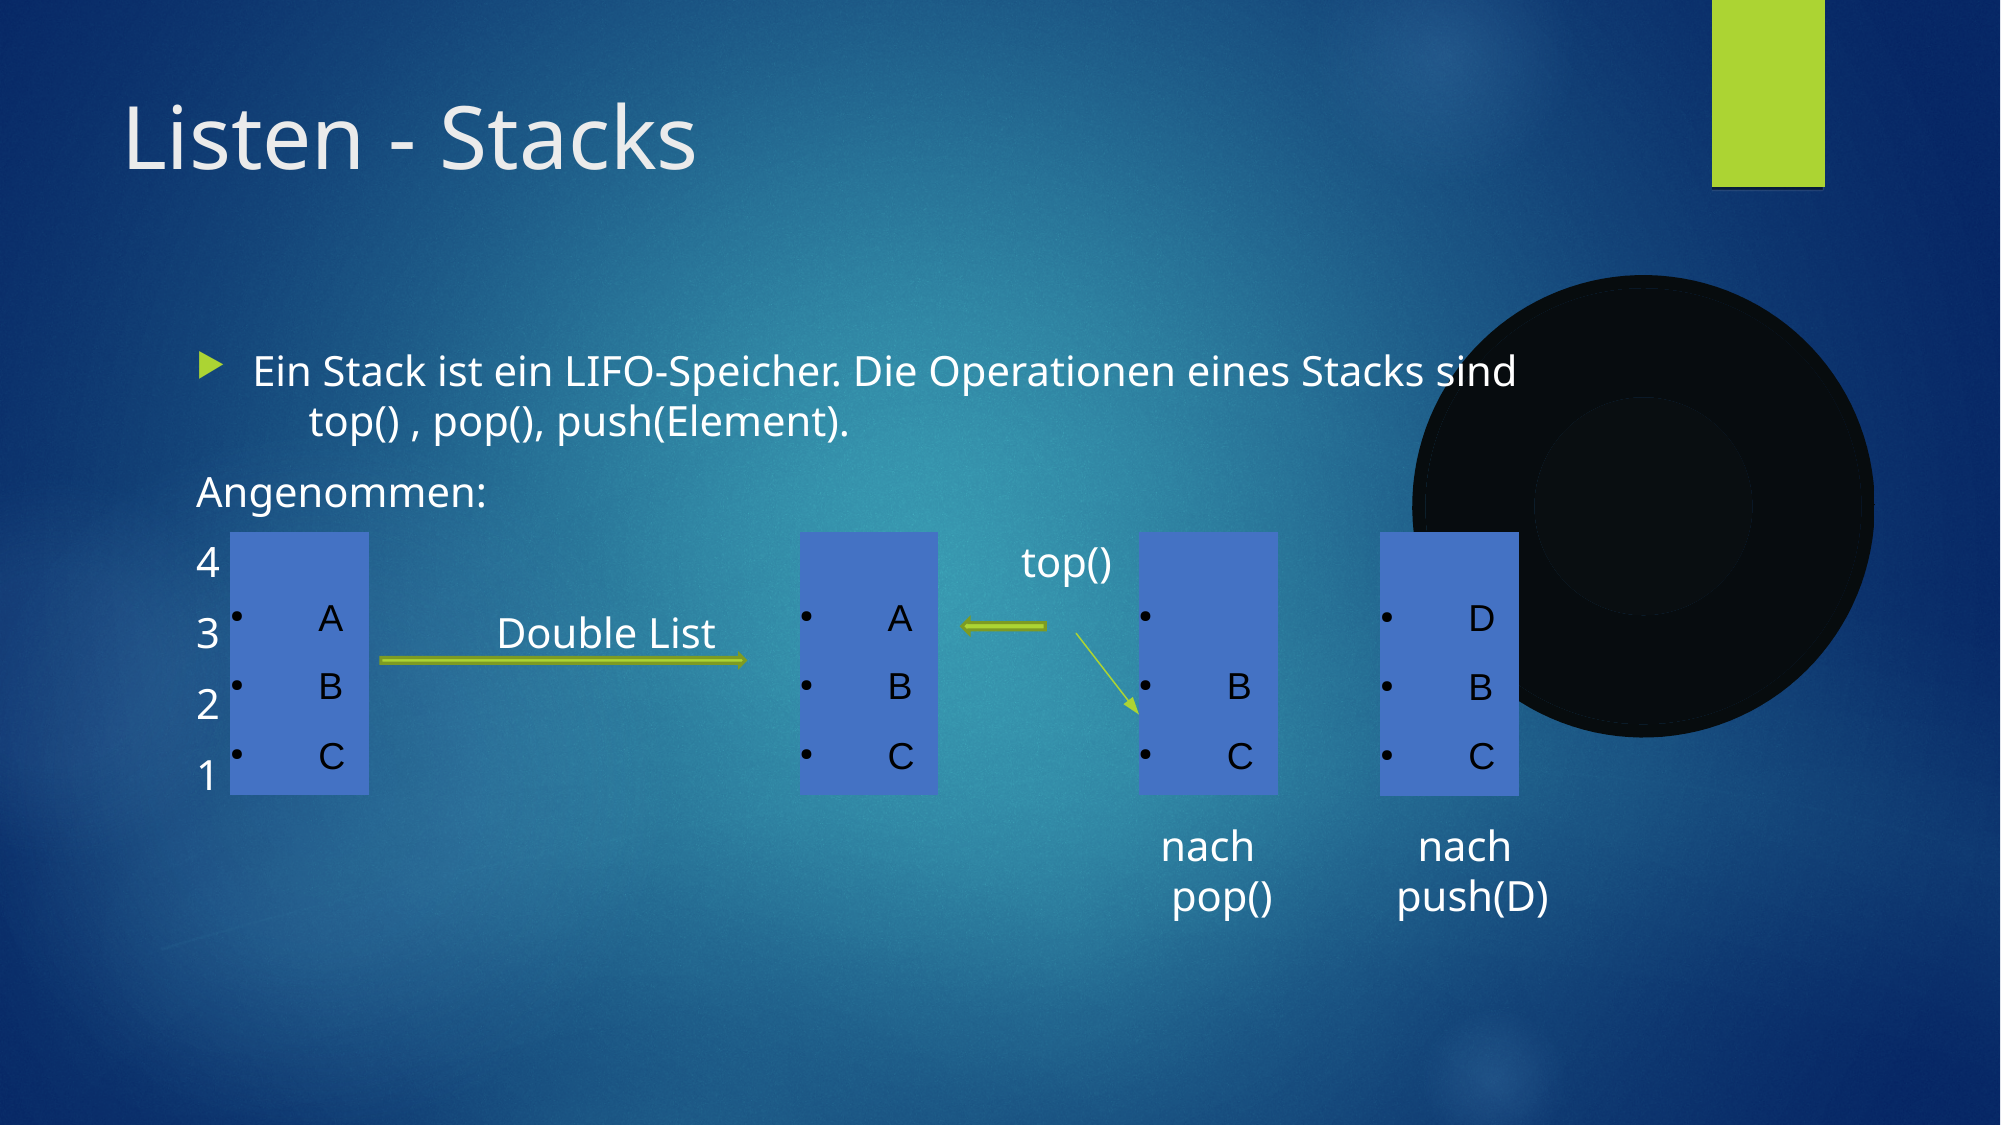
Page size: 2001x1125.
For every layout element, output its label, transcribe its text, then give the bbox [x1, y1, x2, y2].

text_box [961, 619, 1046, 634]
table_cell [1380, 728, 1519, 736]
table_header B [800, 666, 938, 728]
table_cell [230, 728, 369, 735]
table_header [800, 532, 938, 597]
table_cell [1139, 728, 1278, 735]
table_header B [1139, 666, 1278, 728]
table_header [1139, 532, 1278, 597]
table_cell D [230, 658, 369, 666]
table_header C [230, 735, 369, 795]
title Listen - Stacks [106, 74, 1649, 305]
table_cell [800, 728, 938, 735]
table_header A [230, 597, 369, 658]
table_header C [1380, 736, 1519, 796]
text_box [380, 654, 746, 667]
table_header B [230, 666, 369, 728]
table_header C [1139, 735, 1278, 795]
list Ein Stack ist ein LIFO-Speicher. Die Operationen eines Stacks sind top() , pop(), push(Element). Angenommen: 4 top() 3 Double List 2 1 nach nach pop() push(D) [181, 336, 1649, 1026]
table_header A [800, 597, 938, 658]
table_cell D [800, 658, 938, 666]
table_header C [800, 735, 938, 795]
table_cell D [1380, 659, 1519, 667]
table_header B [1380, 667, 1519, 728]
table_cell D [1139, 658, 1278, 666]
table_header [230, 532, 369, 597]
table_header [1380, 532, 1519, 598]
table_header D [1380, 598, 1519, 659]
table_header [1139, 597, 1278, 658]
